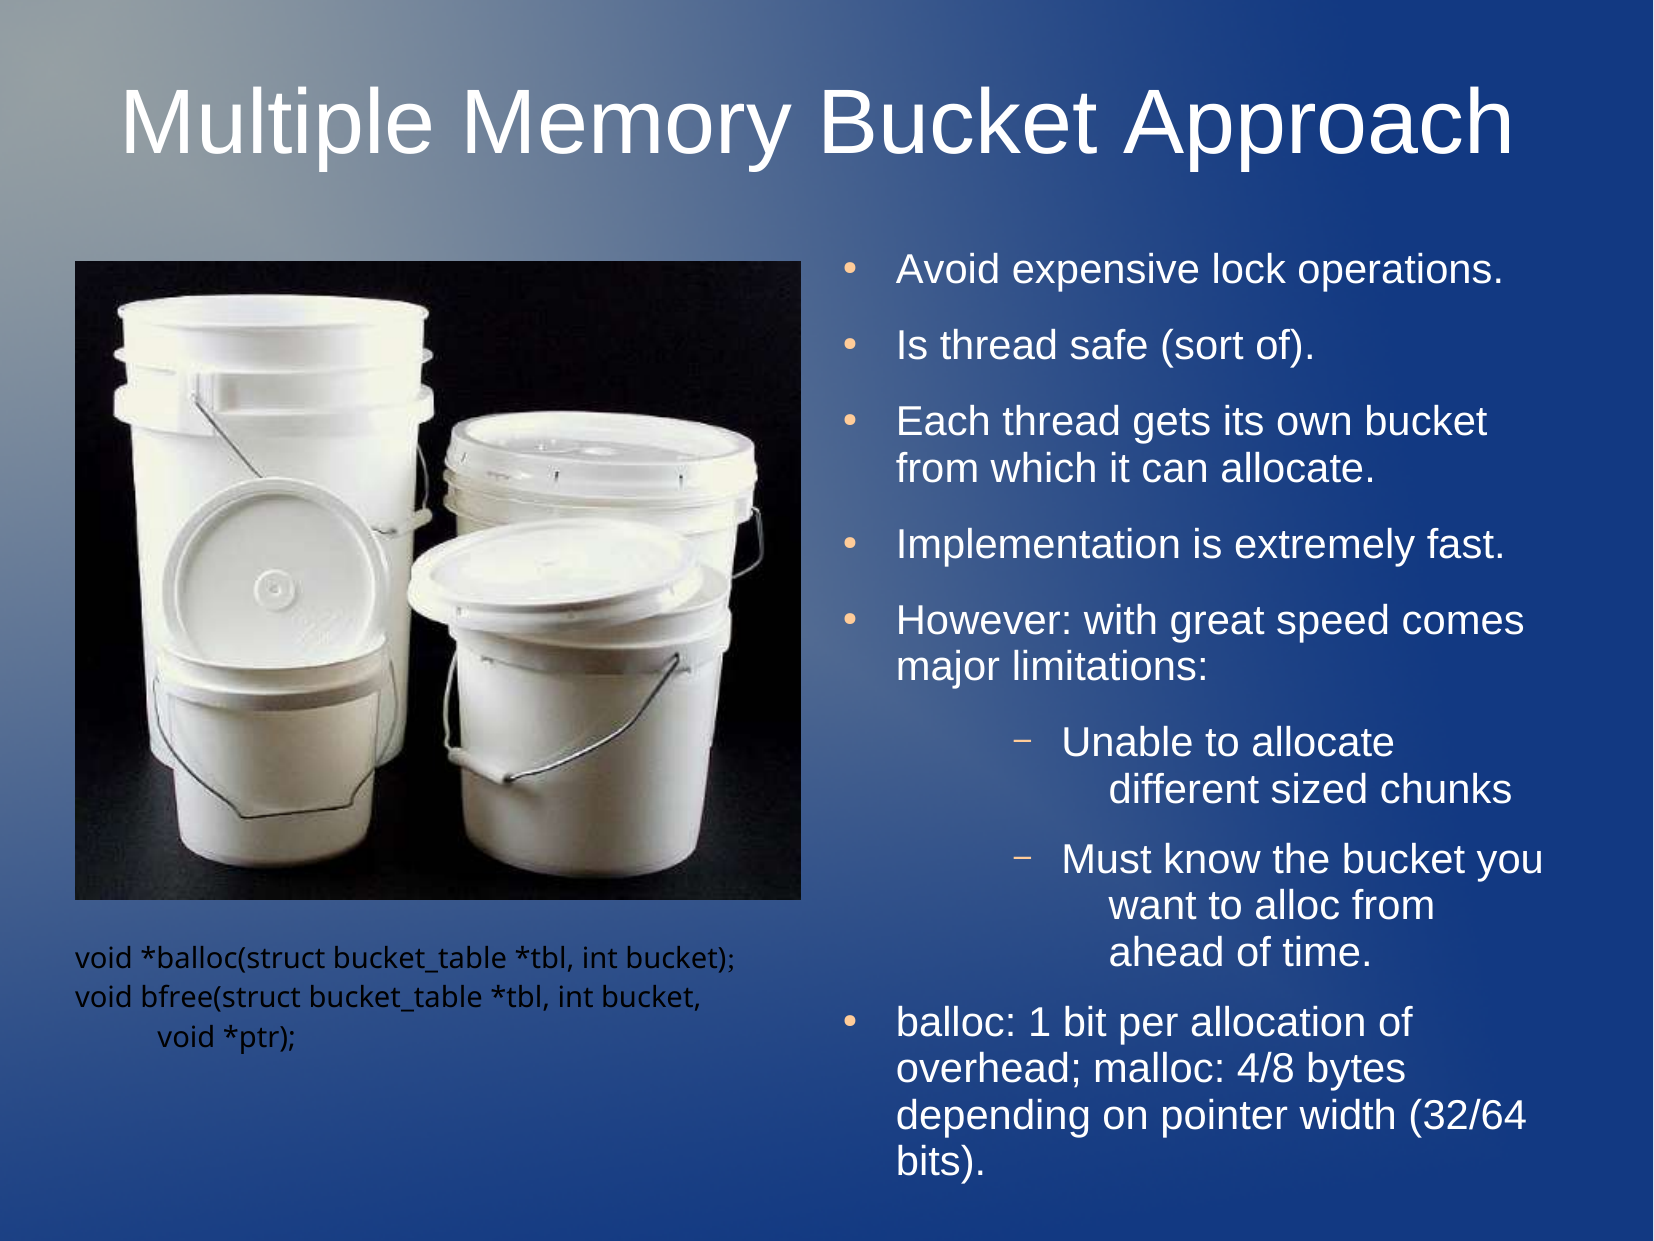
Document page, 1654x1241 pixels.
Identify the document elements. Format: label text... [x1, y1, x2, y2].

list Avoid expensive lock operations. Is thread safe (sort of). Each thread gets its own bucket from which it can allocate. Implementation is extremely fast. However: with great speed comes major limitations: Unable to allocate different sized chunks Must know the bucket you want to alloc from ahead of time. balloc: 1 bit per allocation of overhead; malloc: 4/8 bytes depending on pointer width (32/64 bits). [825, 245, 1551, 1185]
picture [0, 0, 1654, 1241]
text_box void *balloc(struct bucket_table *tbl, int bucket); void bfree(struct bucket_table *tbl, int bucket, void *ptr); [75, 936, 826, 1051]
title Multiple Memory Bucket Approach [75, 17, 1563, 226]
